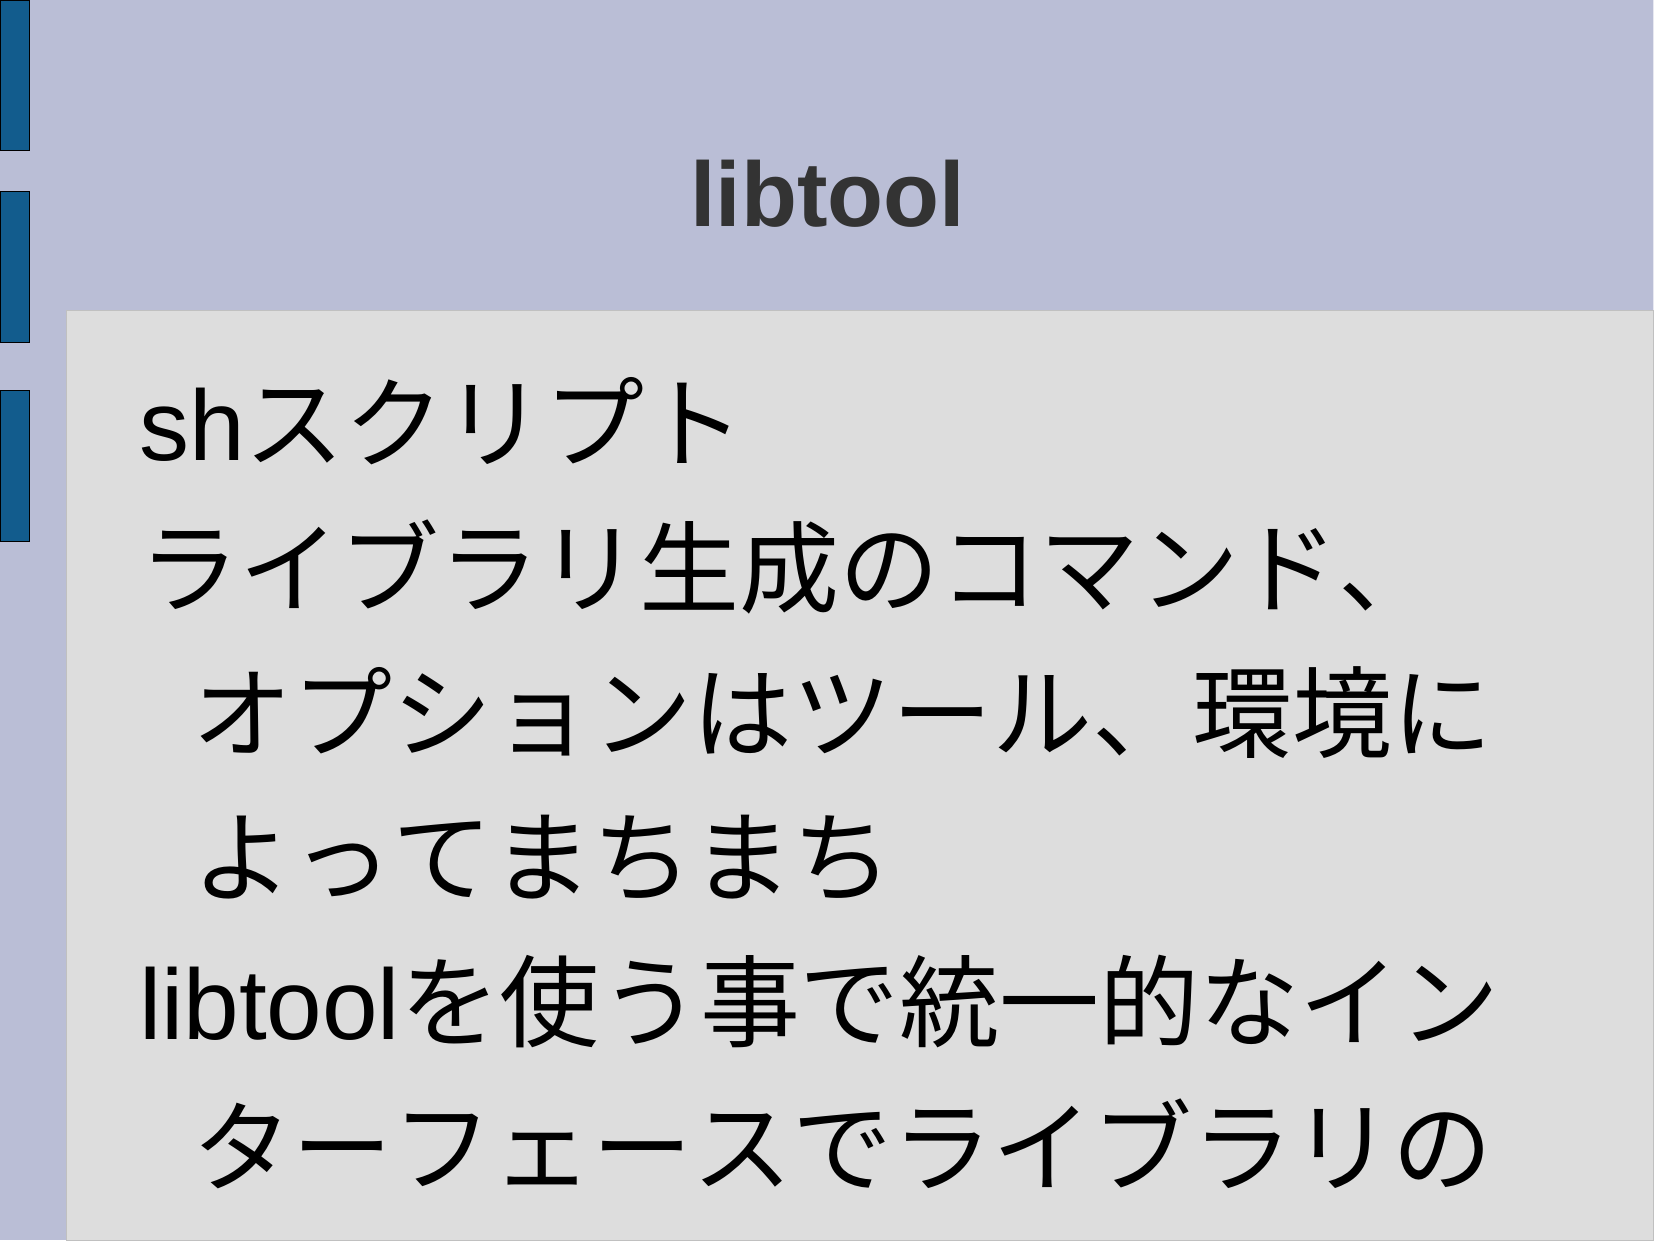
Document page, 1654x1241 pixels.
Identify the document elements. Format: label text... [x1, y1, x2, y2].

list shスクリプト ライブラリ生成のコマンド、オプションはツール、環境によってまちまち libtoolを使う事で統一的なインターフェースでライブラリの生成が可能 [121, 344, 1534, 1127]
title libtool [121, 91, 1534, 299]
